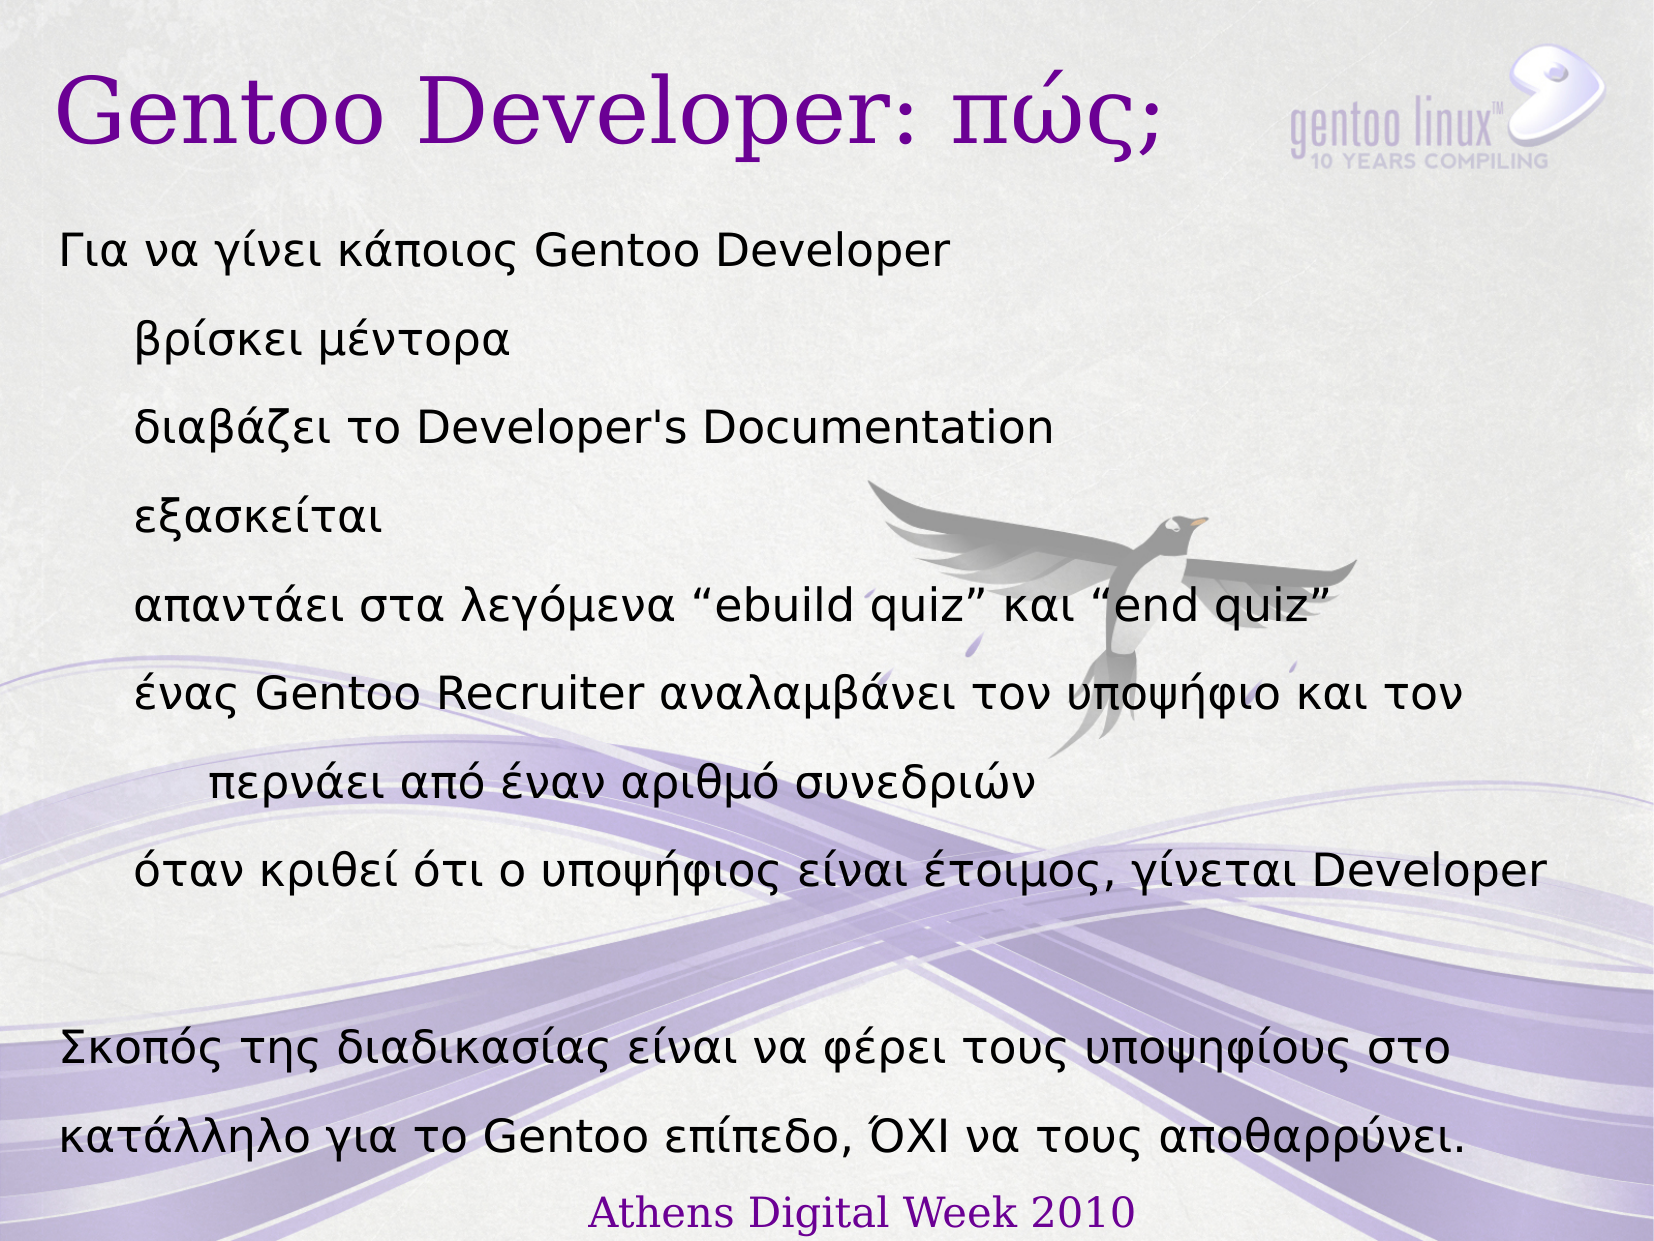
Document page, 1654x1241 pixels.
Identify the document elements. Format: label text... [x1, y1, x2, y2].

text_box Για να γίνει κάποιος Gentoo Developer βρίσκει μέντορα διαβάζει το Developer's Documentation εξασκείται απαντάει στα λεγόμενα “ebuild quiz” και “end quiz” ένας Gentoo Recruiter αναλαμβάνει τον υποψήφιο και τον περνάει από έναν αριθμό συνεδριών όταν κριθεί ότι ο υποψήφιος είναι έτοιμος, γίνεται Developer Σκοπός της διαδικασίας είναι να φέρει τους υποψηφίους στο κατάλληλο για το Gentoo επίπεδο, ΌΧΙ να τους αποθαρρύνει. [43, 181, 1613, 1177]
picture [0, 0, 1654, 1241]
title Athens Digital Week 2010 [562, 1189, 1163, 1238]
title Gentoo Developer: πώς; [53, 8, 1542, 181]
